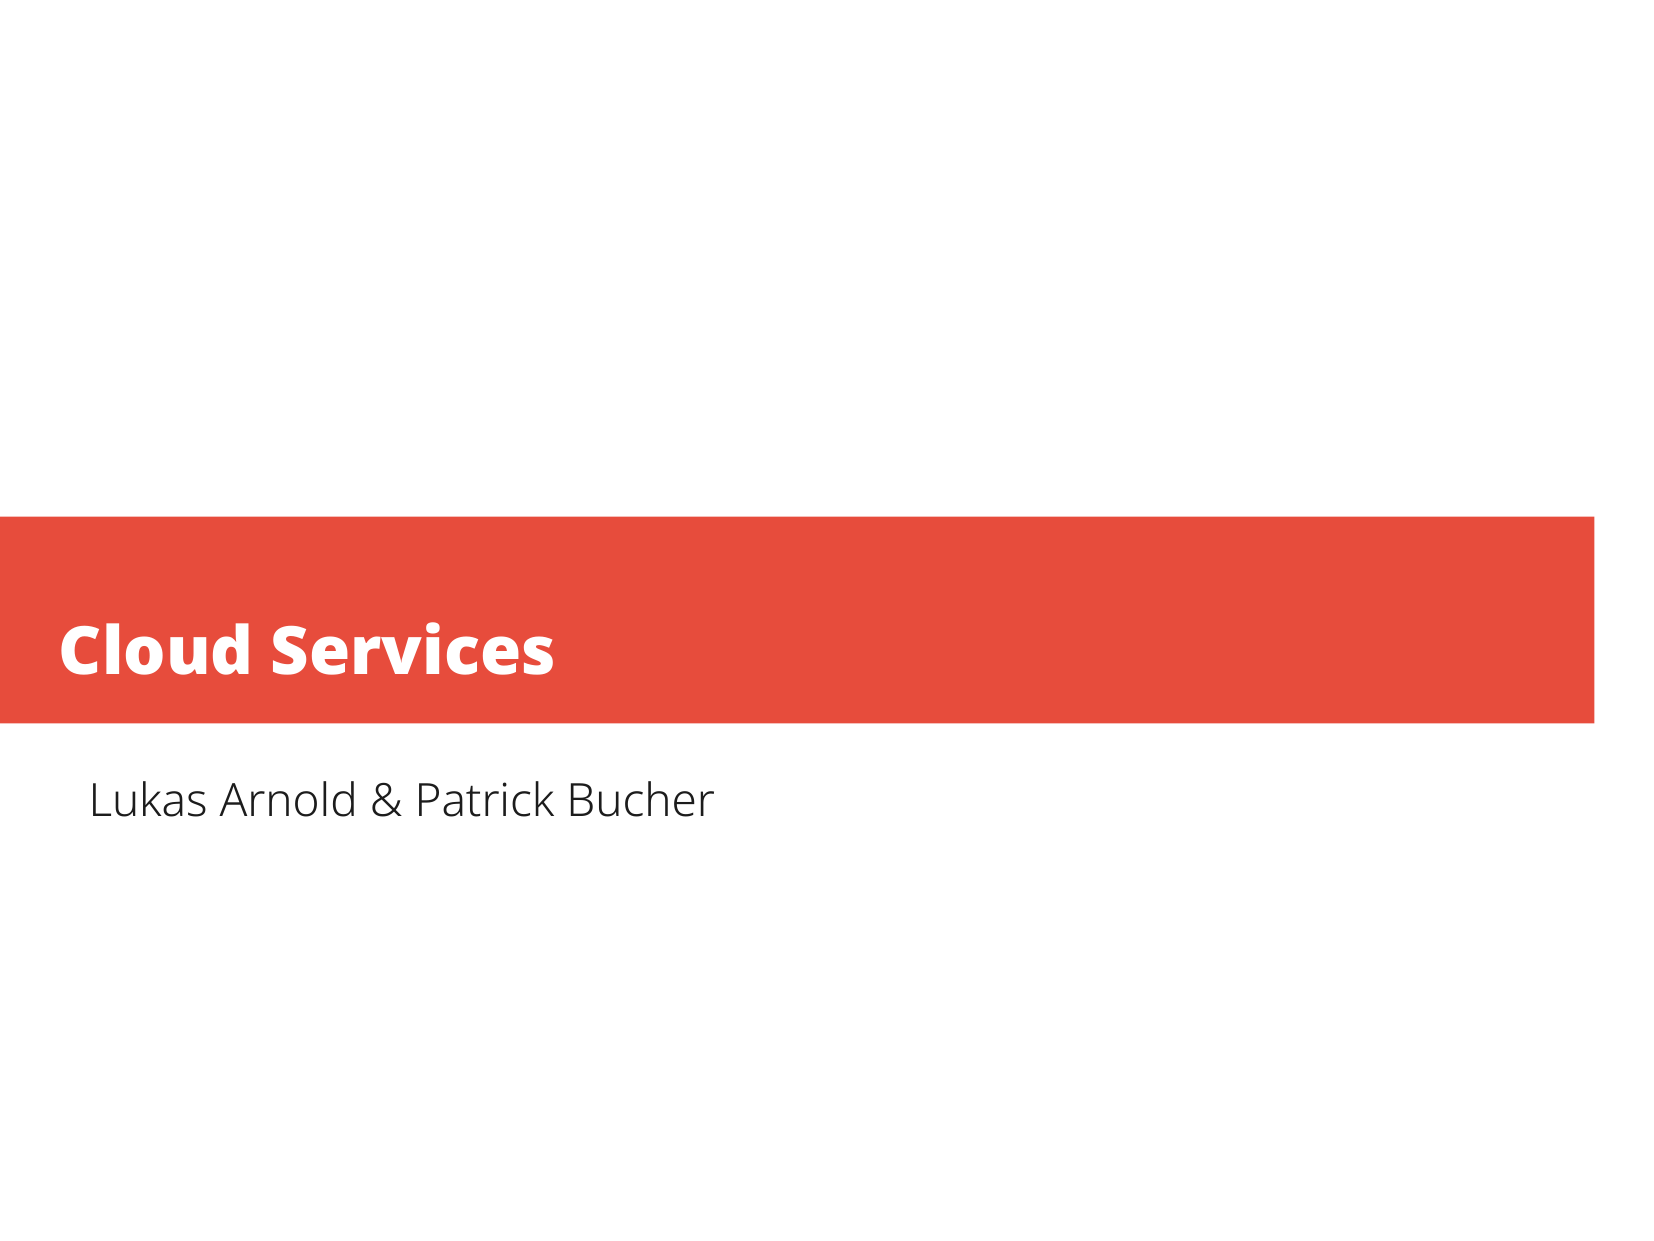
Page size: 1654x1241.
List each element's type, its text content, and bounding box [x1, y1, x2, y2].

subtitle Lukas Arnold & Patrick Bucher [88, 767, 1595, 1182]
title Cloud Services [59, 546, 1595, 694]
